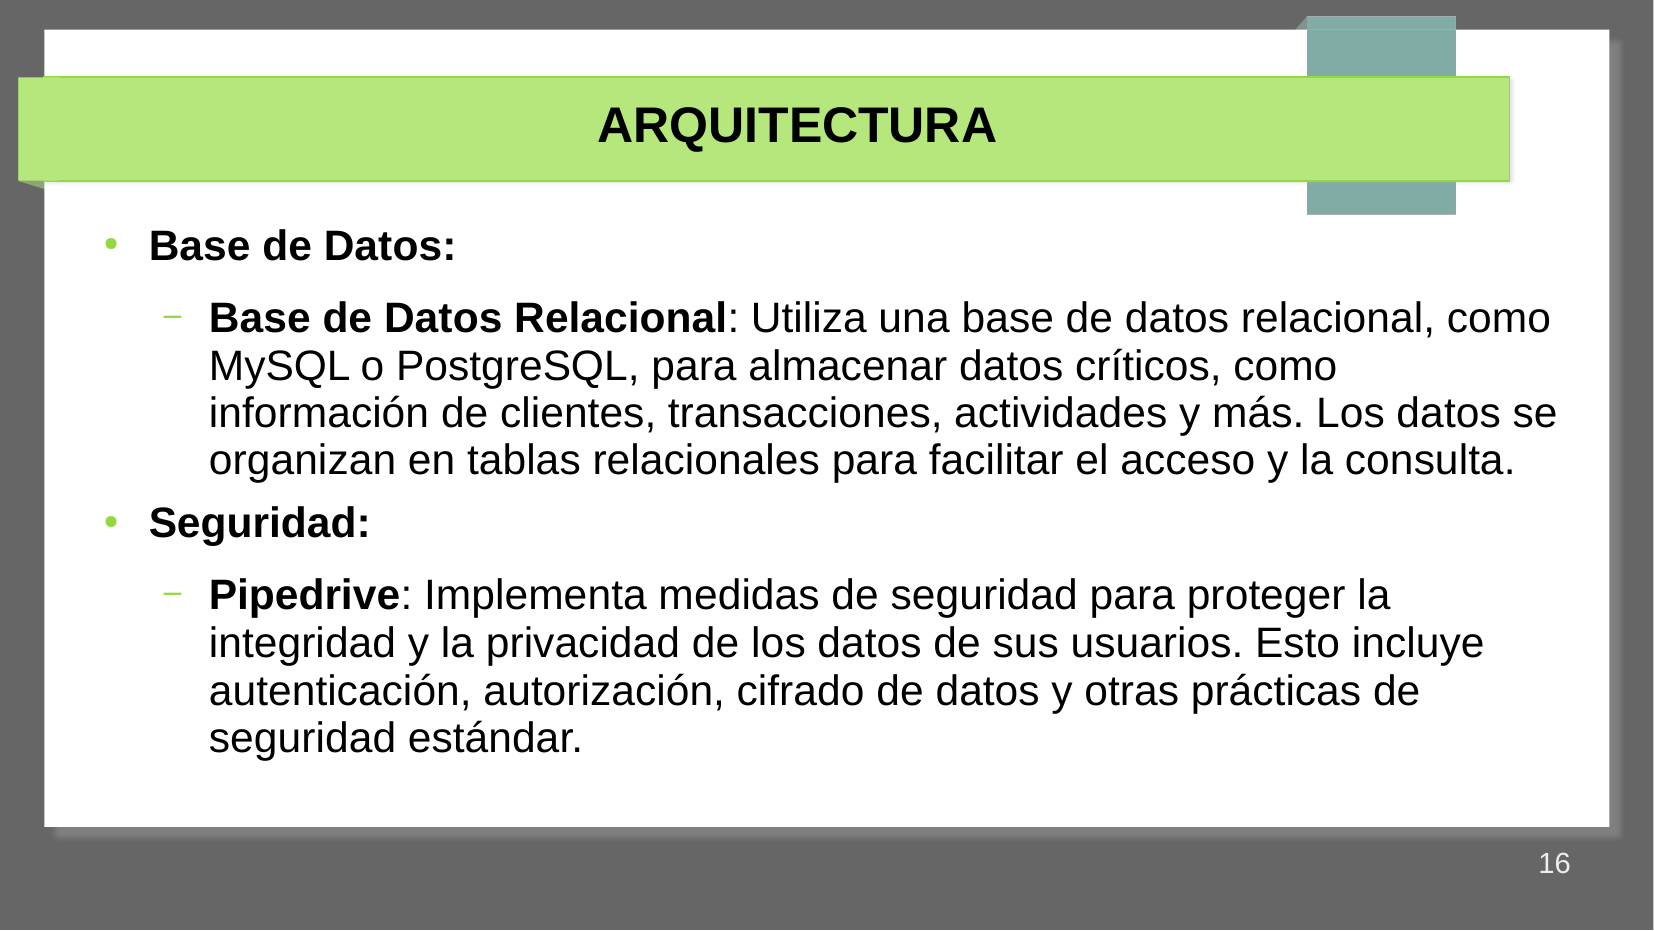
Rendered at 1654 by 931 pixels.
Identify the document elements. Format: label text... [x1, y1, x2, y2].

title ARQUITECTURA [88, 73, 1506, 178]
list Base de Datos: Base de Datos Relacional: Utiliza una base de datos relacional, como MySQL o PostgreSQL, para almacenar datos críticos, como información de clientes, transacciones, actividades y más. Los datos se organizan en tablas relacionales para facilitar el acceso y la consulta. Seguridad: Pipedrive: Implementa medidas de seguridad para proteger la integridad y la privacidad de los datos de sus usuarios. Esto incluye autenticación, autorización, cifrado de datos y otras prácticas de seguridad estándar. [88, 221, 1565, 813]
